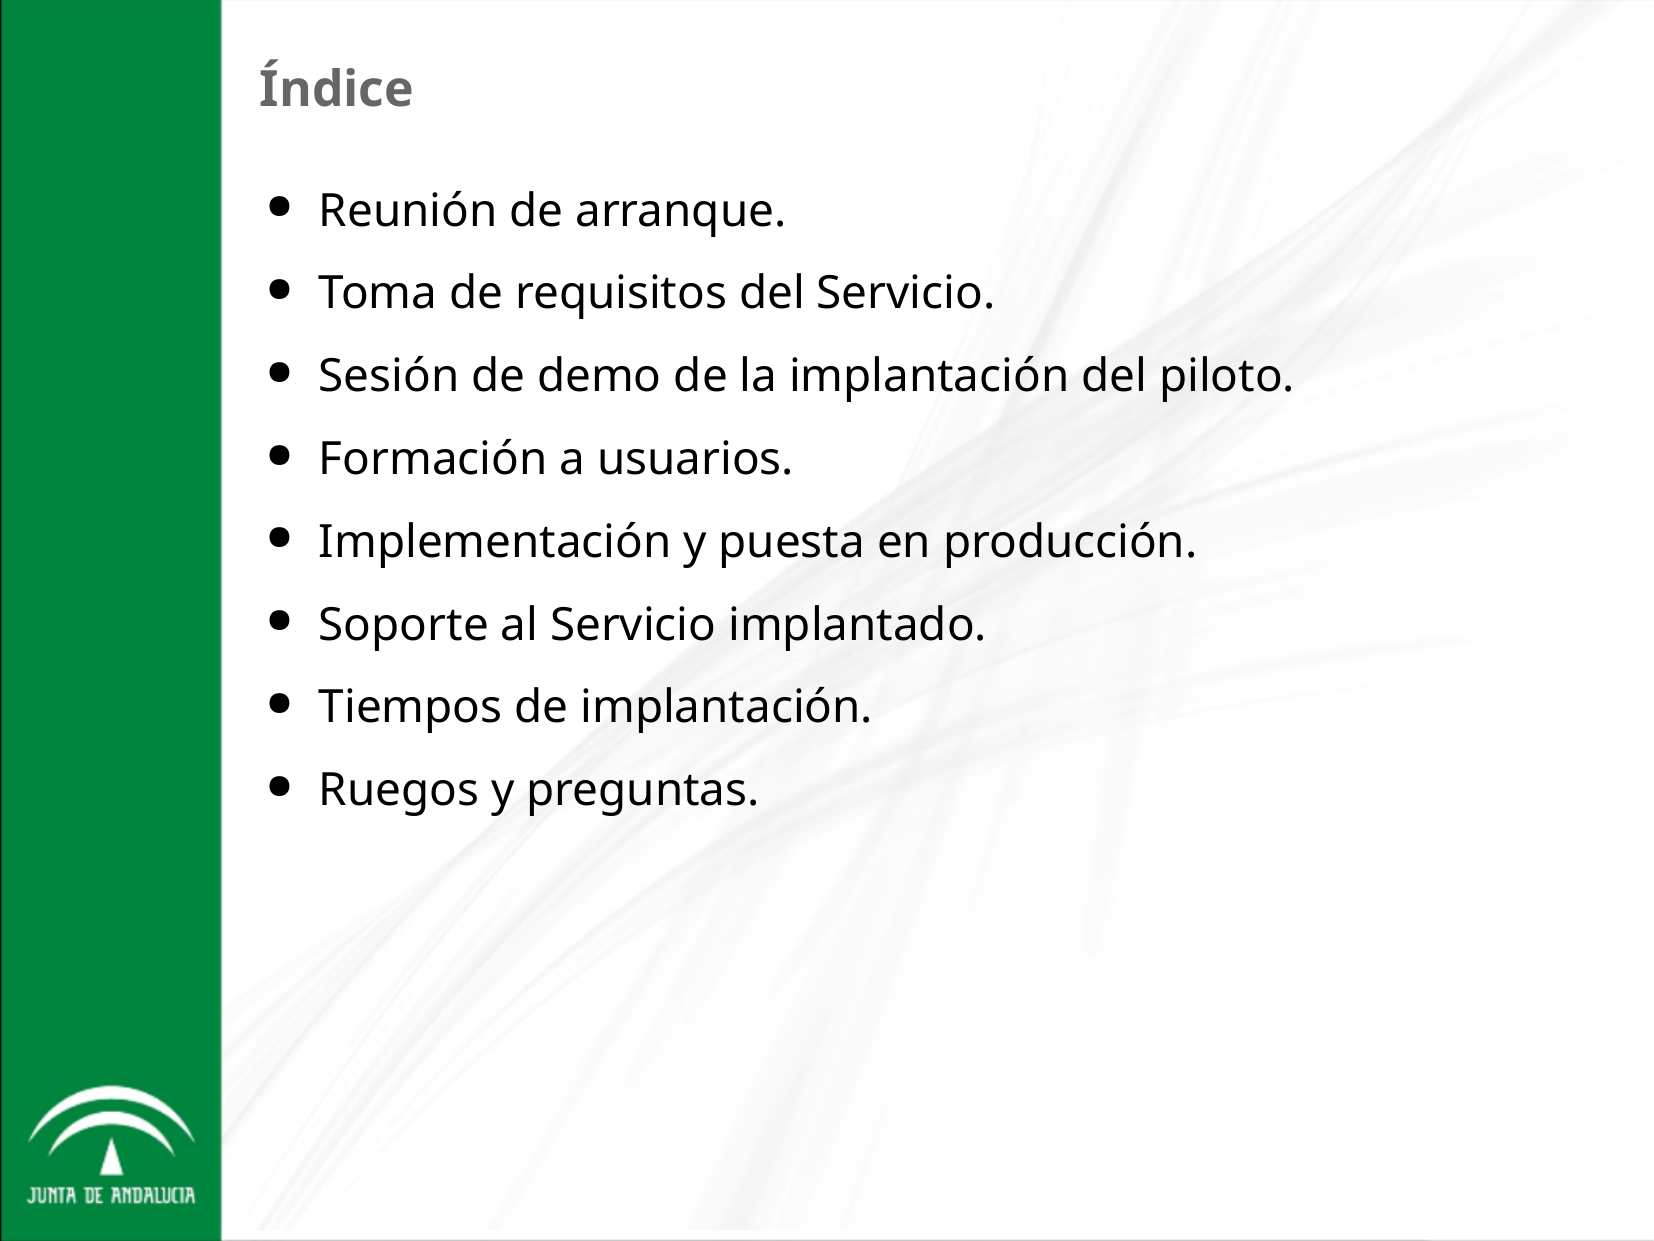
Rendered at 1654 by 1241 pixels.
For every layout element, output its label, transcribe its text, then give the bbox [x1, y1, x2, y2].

list Reunión de arranque. Toma de requisitos del Servicio. Sesión de demo de la implantación del piloto. Formación a usuarios. Implementación y puesta en producción. Soporte al Servicio implantado. Tiempos de implantación. Ruegos y preguntas. [248, 177, 1565, 1123]
picture [0, 0, 1654, 1241]
title Índice [259, 37, 1577, 136]
